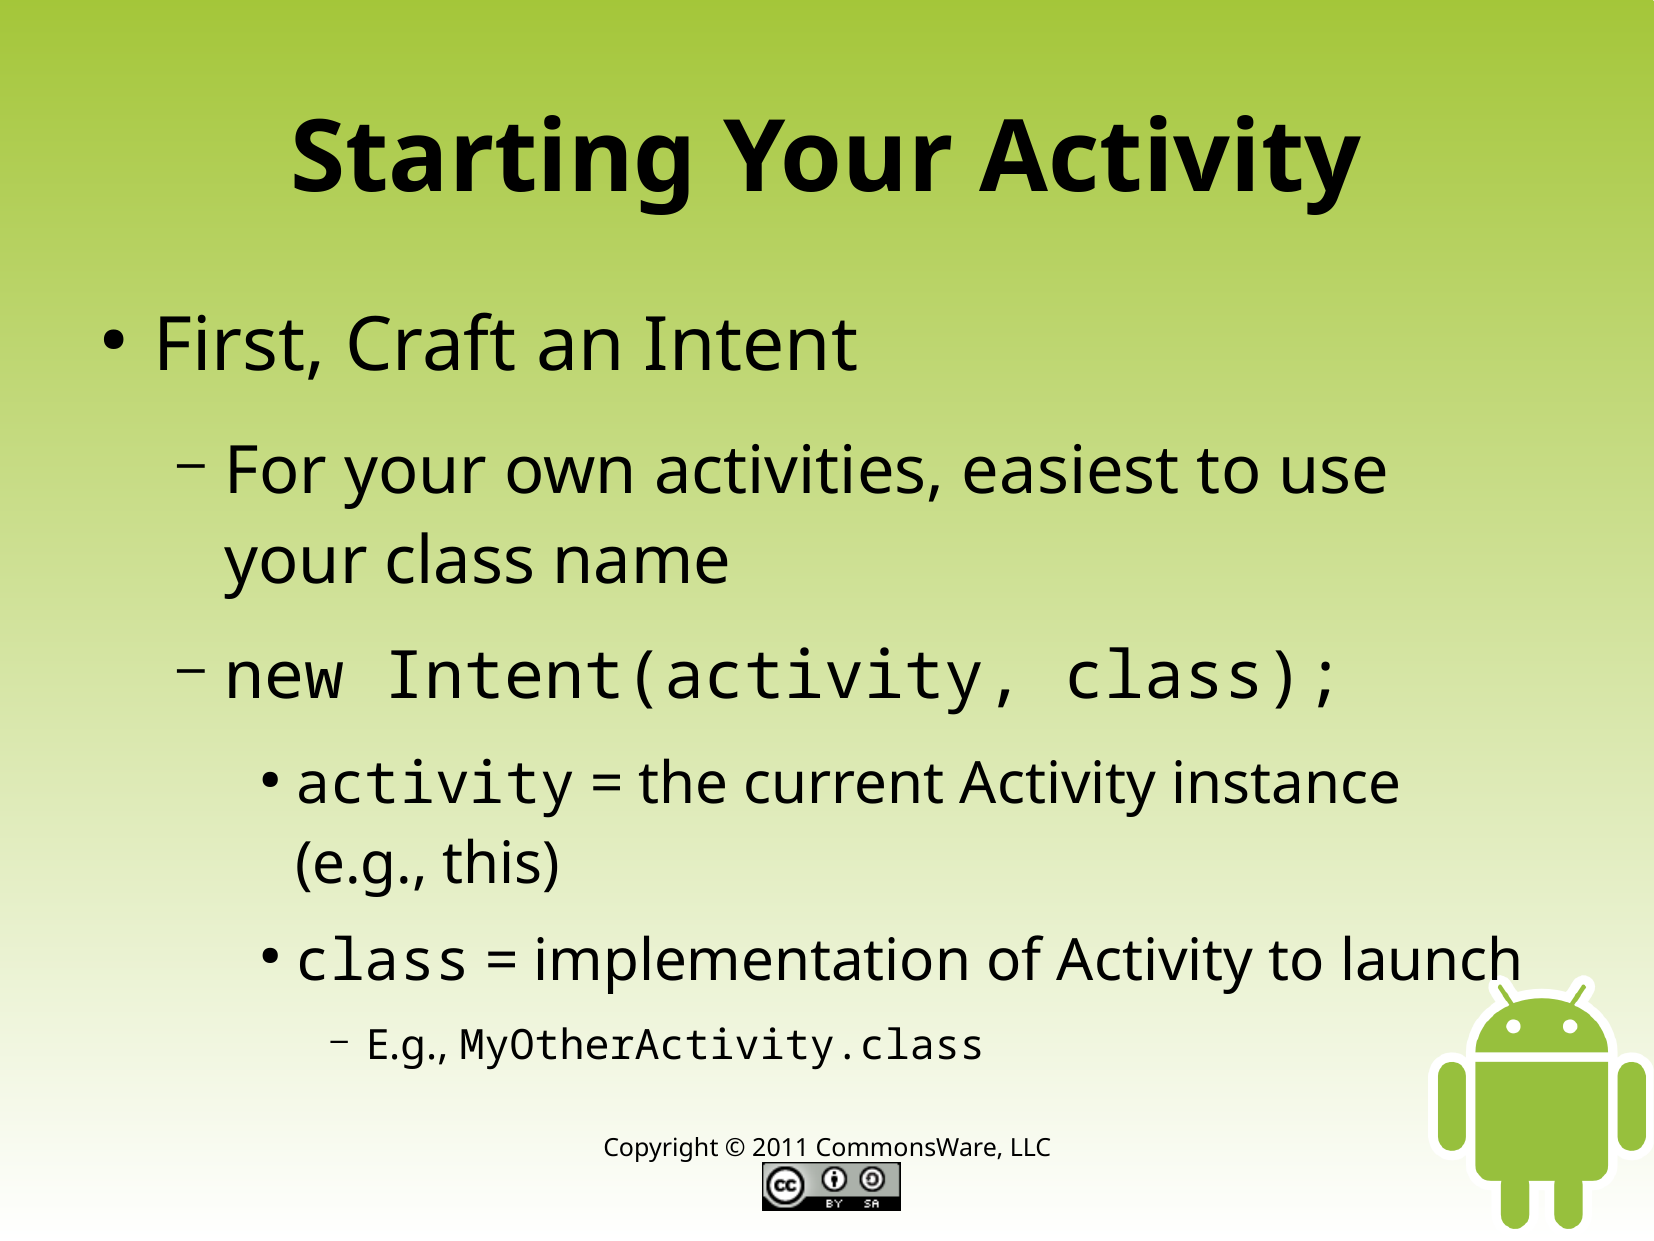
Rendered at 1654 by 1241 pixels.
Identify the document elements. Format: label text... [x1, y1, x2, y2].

title Starting Your Activity [82, 49, 1571, 257]
list First, Craft an Intent For your own activities, easiest to use your class name new Intent(activity, class); activity = the current Activity instance (e.g., this) class = implementation of Activity to launch E.g., MyOtherActivity.class [82, 290, 1538, 1088]
picture [762, 1162, 901, 1211]
picture [1428, 975, 1654, 1238]
